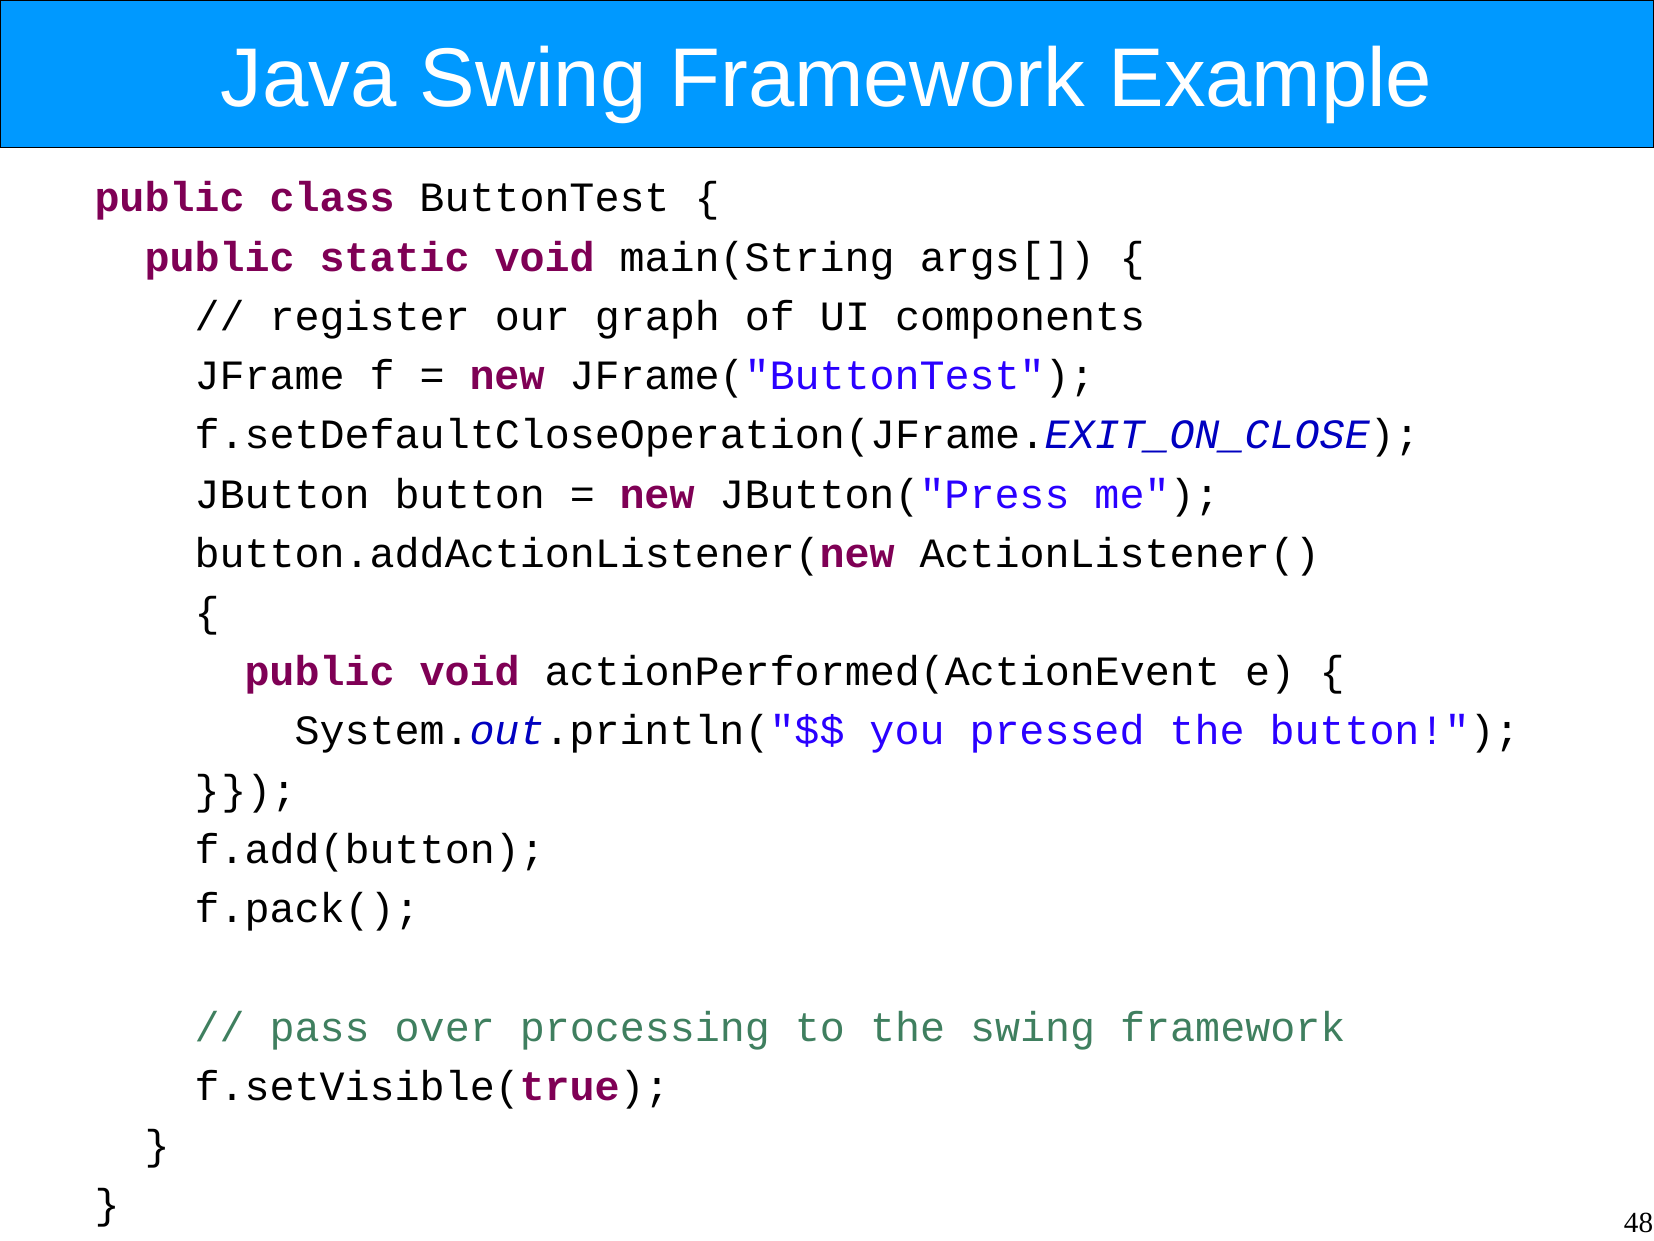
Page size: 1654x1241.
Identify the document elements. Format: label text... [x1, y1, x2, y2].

title Java Swing Framework Example [82, 13, 1571, 142]
list public class ButtonTest { public static void main(String args[]) { // register our graph of UI components JFrame f = new JFrame("ButtonTest"); f.setDefaultCloseOperation(JFrame.EXIT_ON_CLOSE); JButton button = new JButton("Press me"); button.addActionListener(new ActionListener() { public void actionPerformed(ActionEvent e) { System.out.println("$$ you pressed the button!"); } }); f.add(button); f.pack(); // pass over processing to the swing framework f.setVisible(true); } } [76, 177, 1565, 1209]
